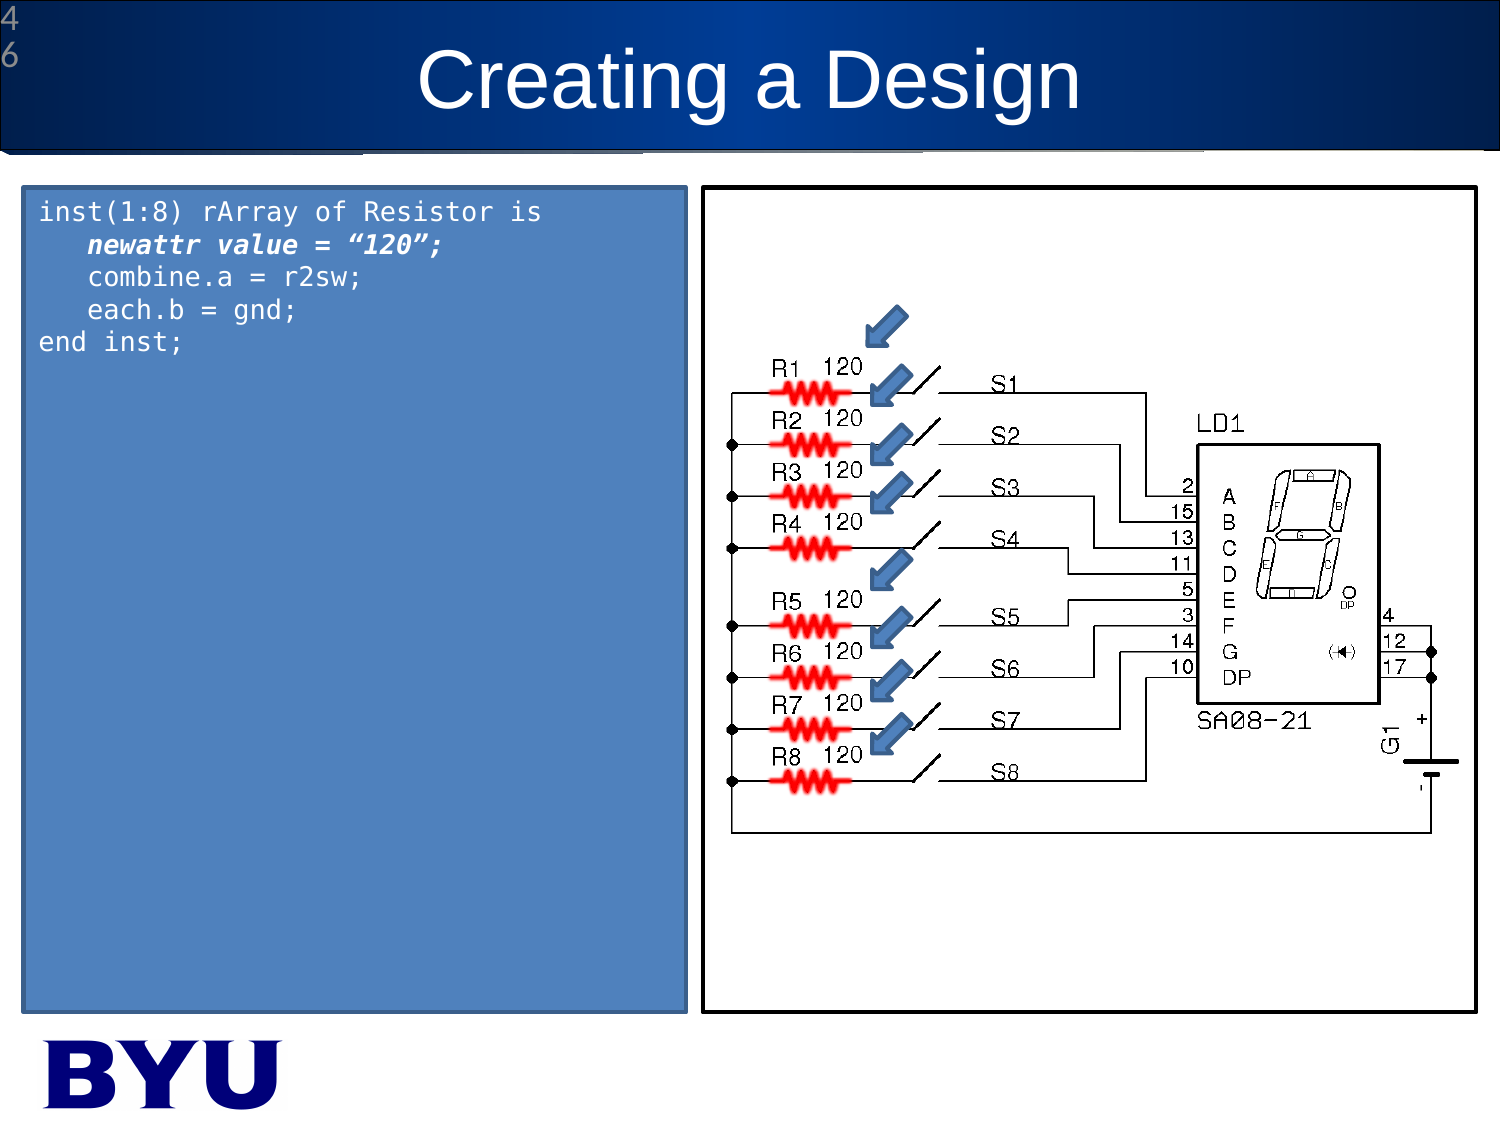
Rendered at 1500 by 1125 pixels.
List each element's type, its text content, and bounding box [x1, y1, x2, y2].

picture [714, 338, 1471, 853]
title Creating a Design [75, 0, 1425, 150]
text_box inst(1:8) rArray of Resistor is newattr value = “120”; combine.a = r2sw; each.b = gnd; end inst; [23, 187, 686, 1013]
text_box [702, 187, 1477, 1013]
picture [37, 1039, 288, 1111]
